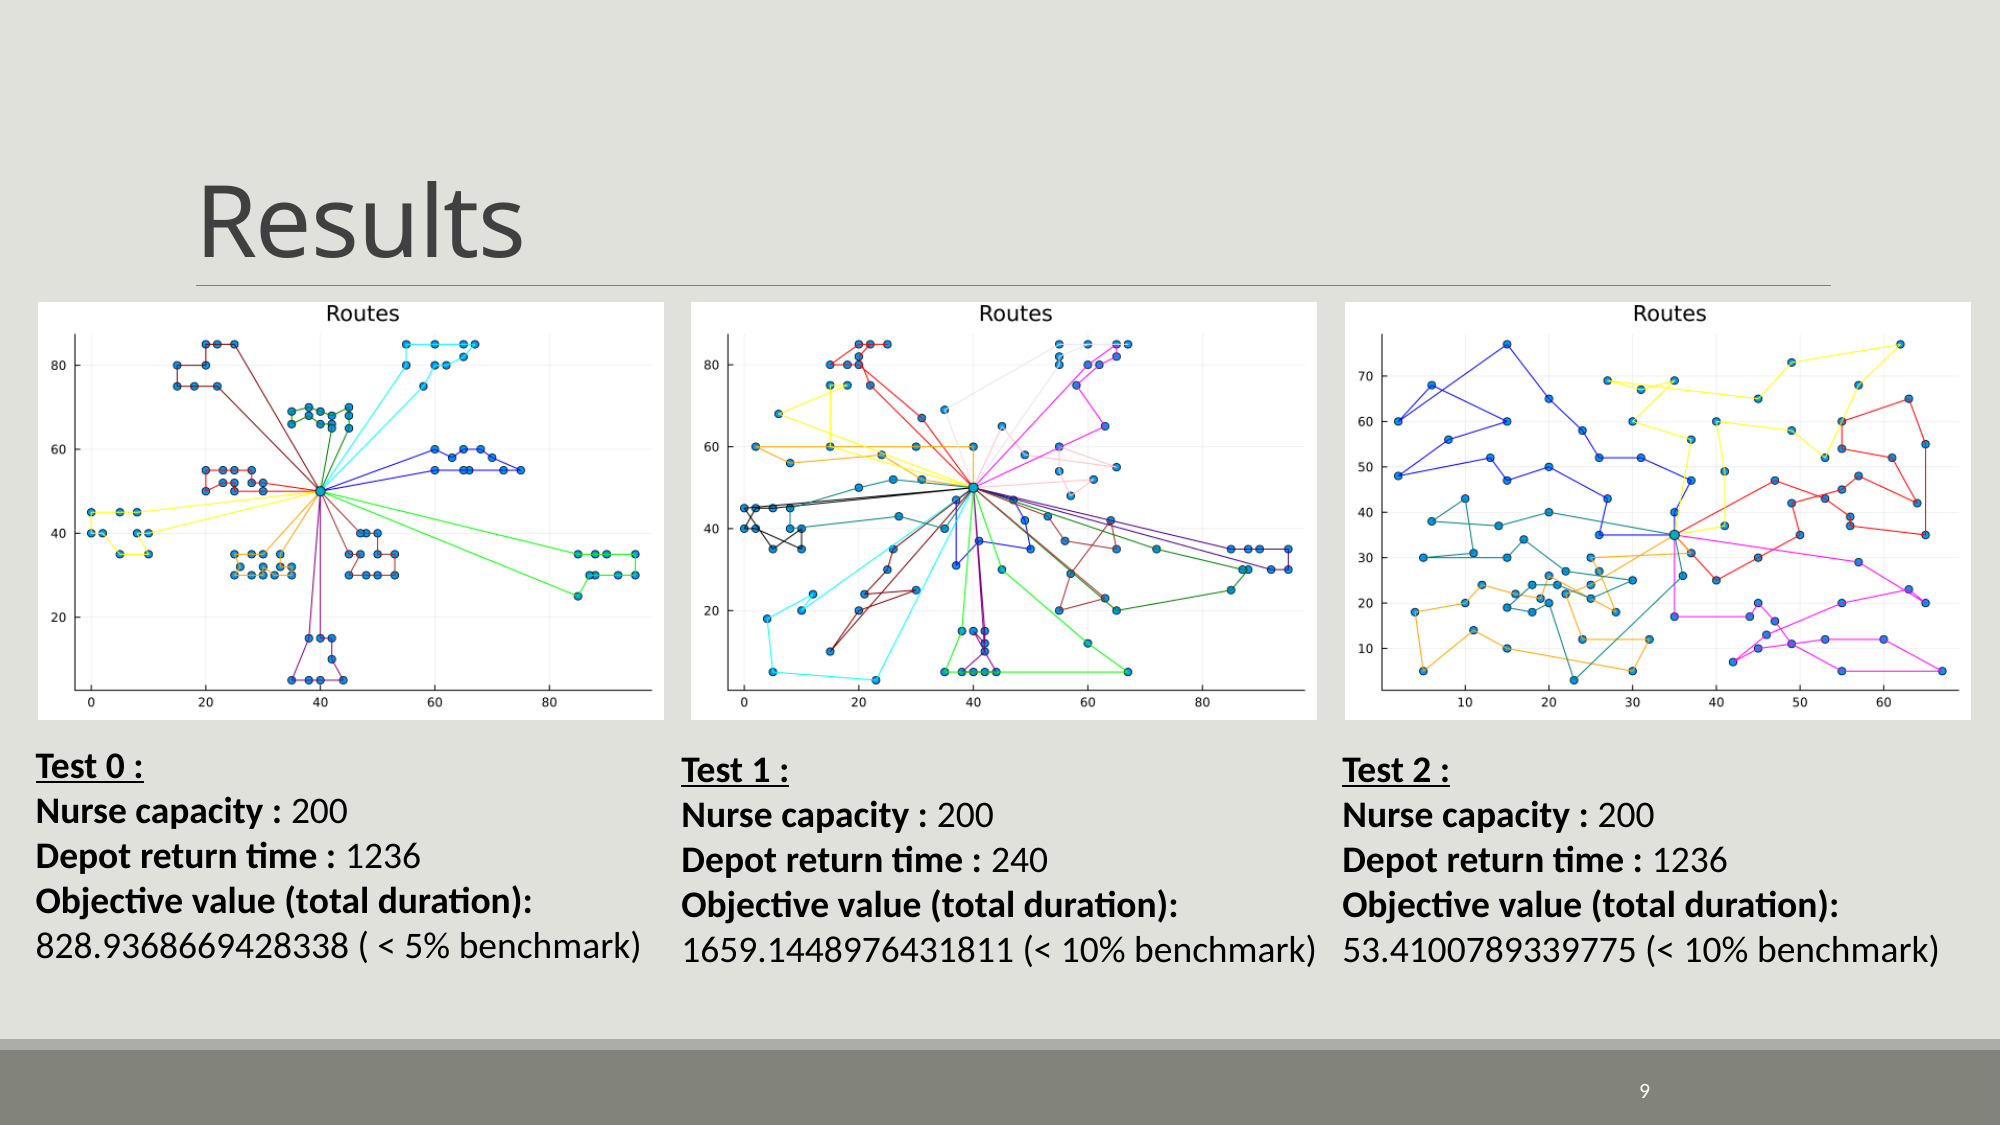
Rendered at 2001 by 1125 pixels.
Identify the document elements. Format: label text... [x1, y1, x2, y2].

text_box Test 1 : Nurse capacity : 200 Depot return time : 240 Objective value (total duration): 1659.1448976431811 (< 10% benchmark) [666, 737, 1327, 980]
text_box [1624, 1059, 1840, 1120]
text_box Test 2 : Nurse capacity : 200 Depot return time : 1236 Objective value (total duration): 53.4100789339775 (< 10% benchmark) [1327, 737, 2000, 980]
text_box Test 0 : Nurse capacity : 200 Depot return time : 1236 Objective value (total duration): 828.9368669428338 ( < 5% benchmark) [20, 733, 684, 976]
title Results [180, 47, 1831, 286]
picture [1345, 302, 1971, 720]
picture [691, 302, 1317, 720]
picture [38, 302, 664, 720]
